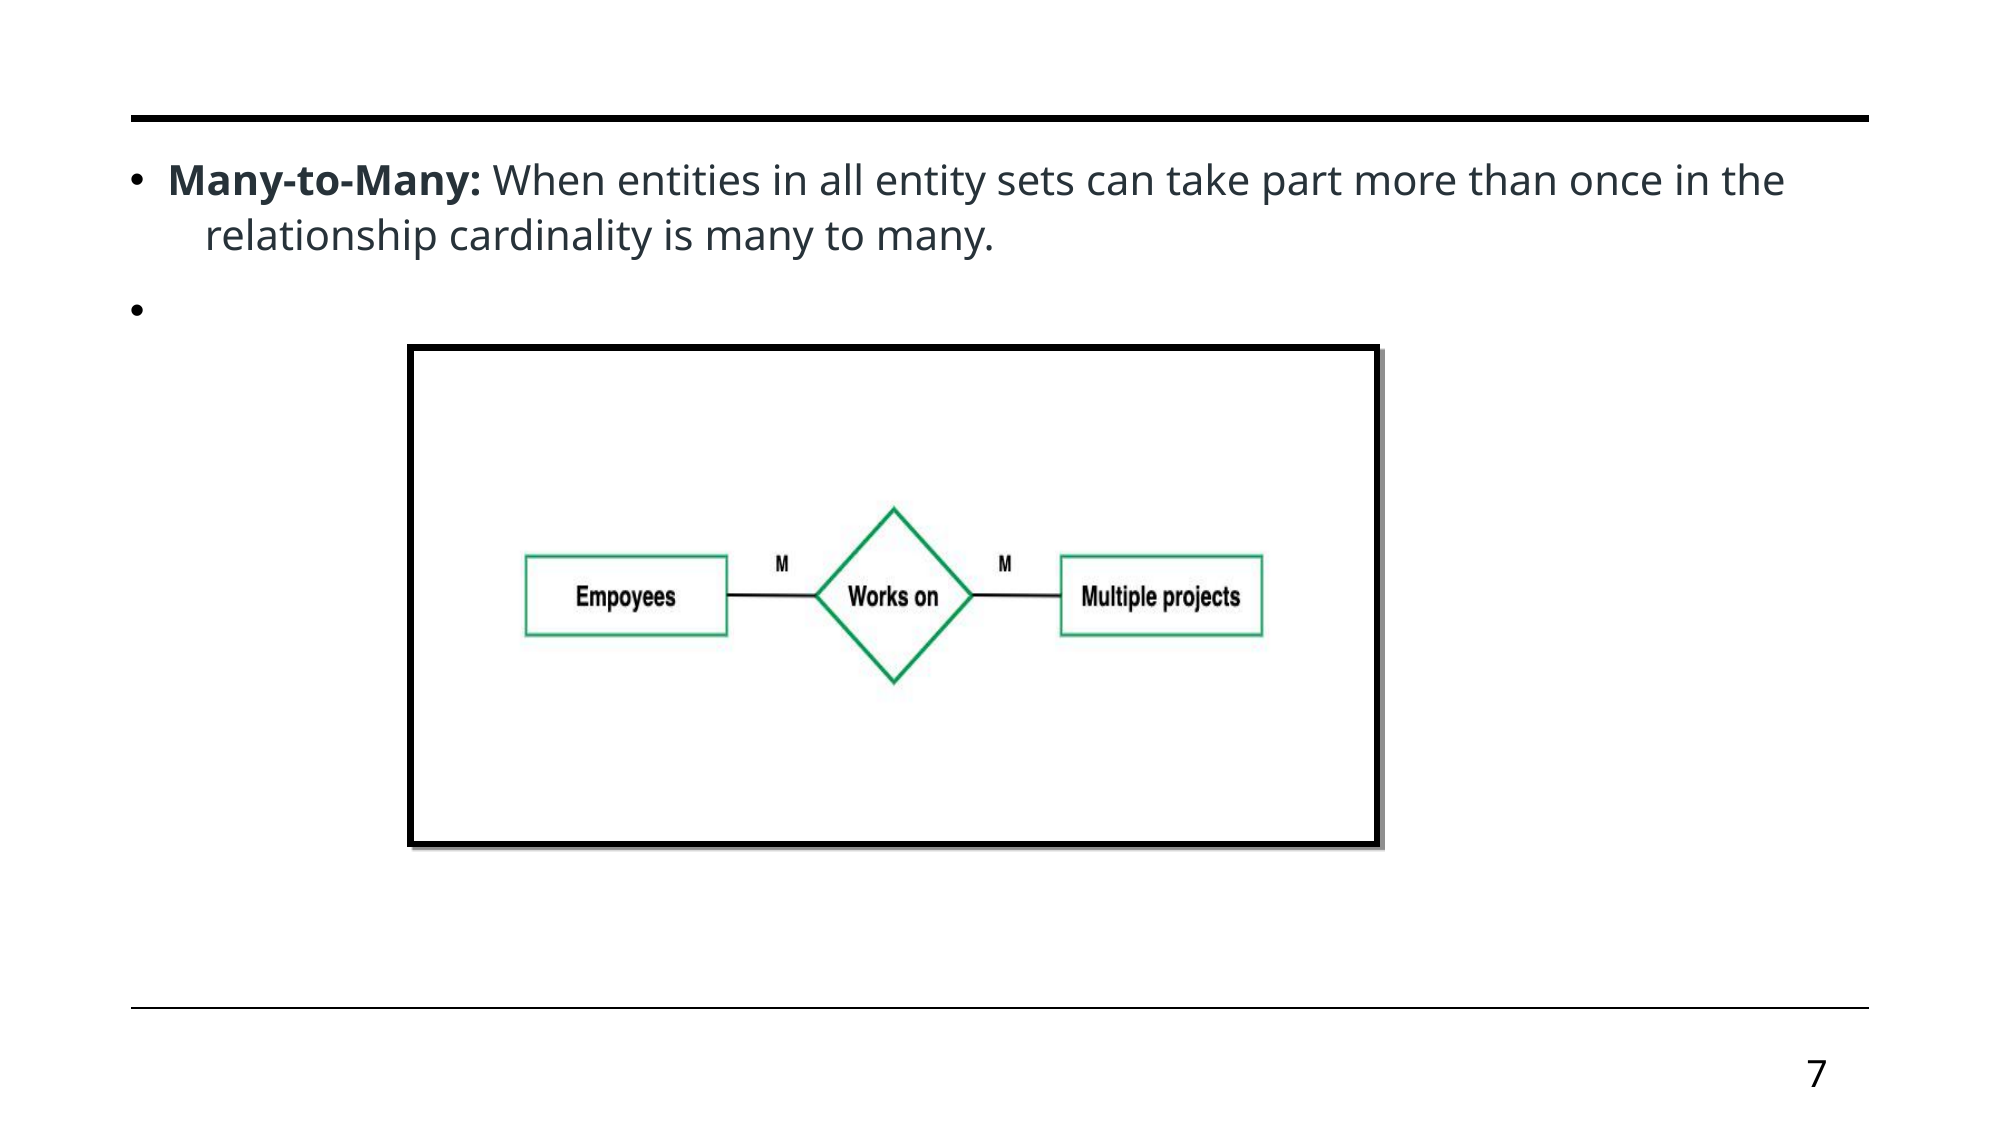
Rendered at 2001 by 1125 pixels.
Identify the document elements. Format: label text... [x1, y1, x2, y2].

list Many-to-Many: When entities in all entity sets can take part more than once in the relationship cardinality is many to many. [114, 141, 1869, 973]
text_box [1372, 1042, 1902, 1103]
picture [413, 350, 1374, 842]
